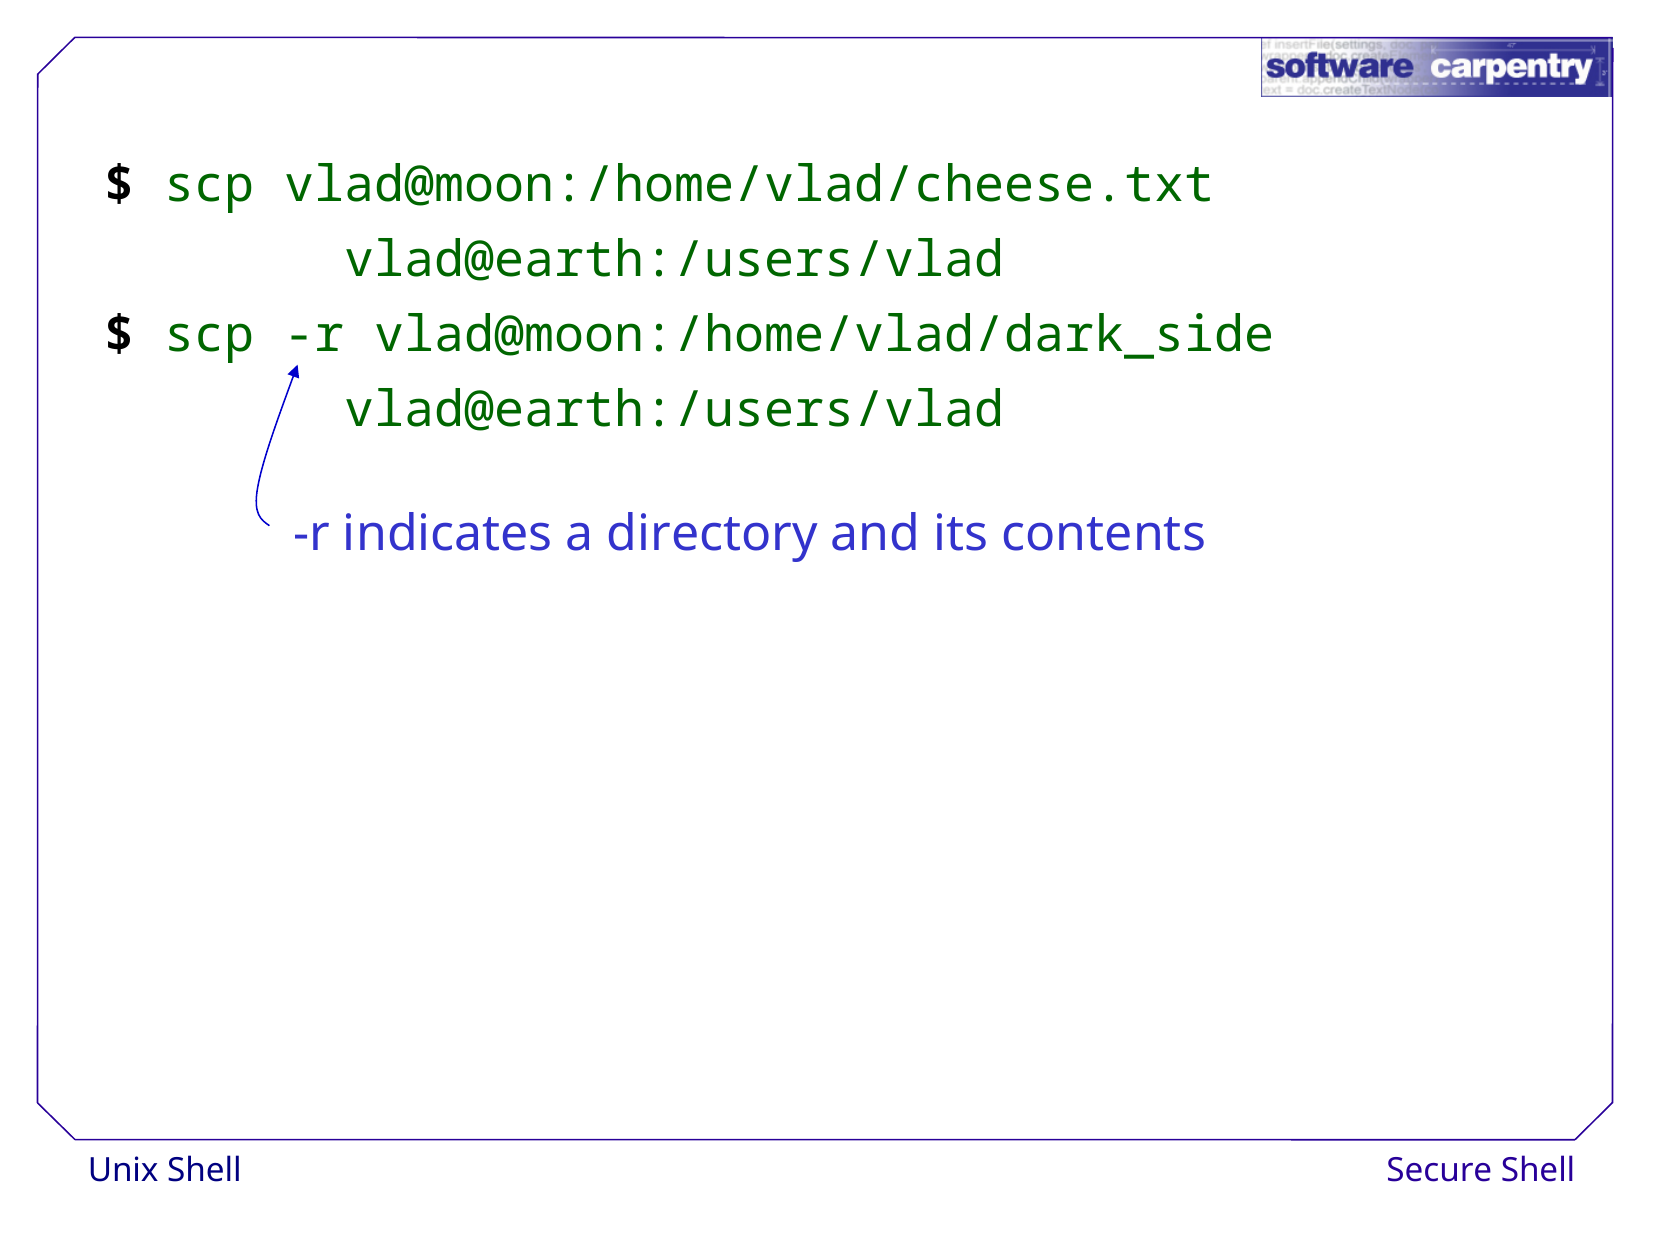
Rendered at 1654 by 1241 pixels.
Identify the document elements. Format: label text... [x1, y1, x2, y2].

picture [1261, 39, 1613, 97]
text_box -r indicates a directory and its contents [278, 478, 1451, 847]
text_box $ scp vlad@moon:/home/vlad/cheese.txt vlad@earth:/users/vlad $ scp -r vlad@moon:/home/vlad/dark_side vlad@earth:/users/vlad [89, 128, 1512, 1121]
